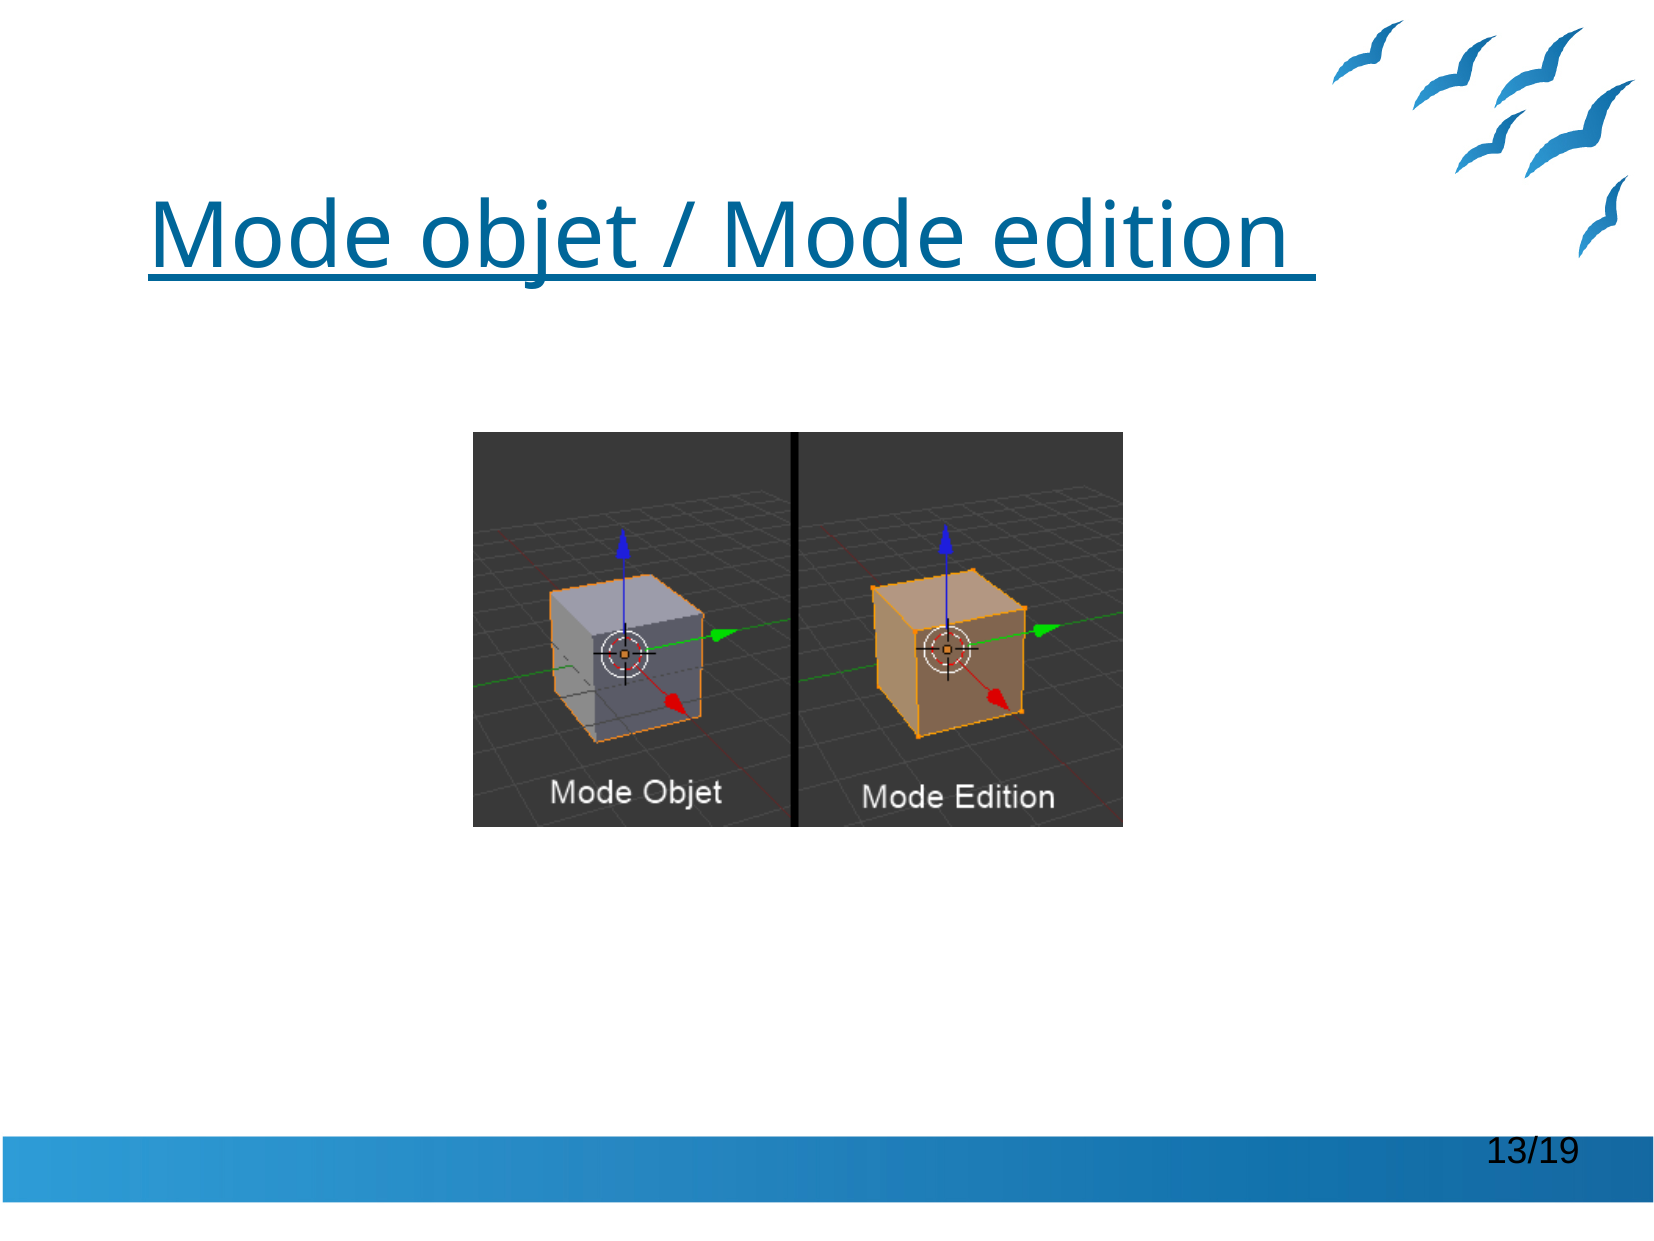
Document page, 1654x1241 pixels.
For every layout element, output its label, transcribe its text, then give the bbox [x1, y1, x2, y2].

picture [0, 0, 1654, 1241]
title Mode objet / Mode edition [147, 173, 1506, 290]
text_box <numéro>/19 [1471, 1122, 1654, 1193]
